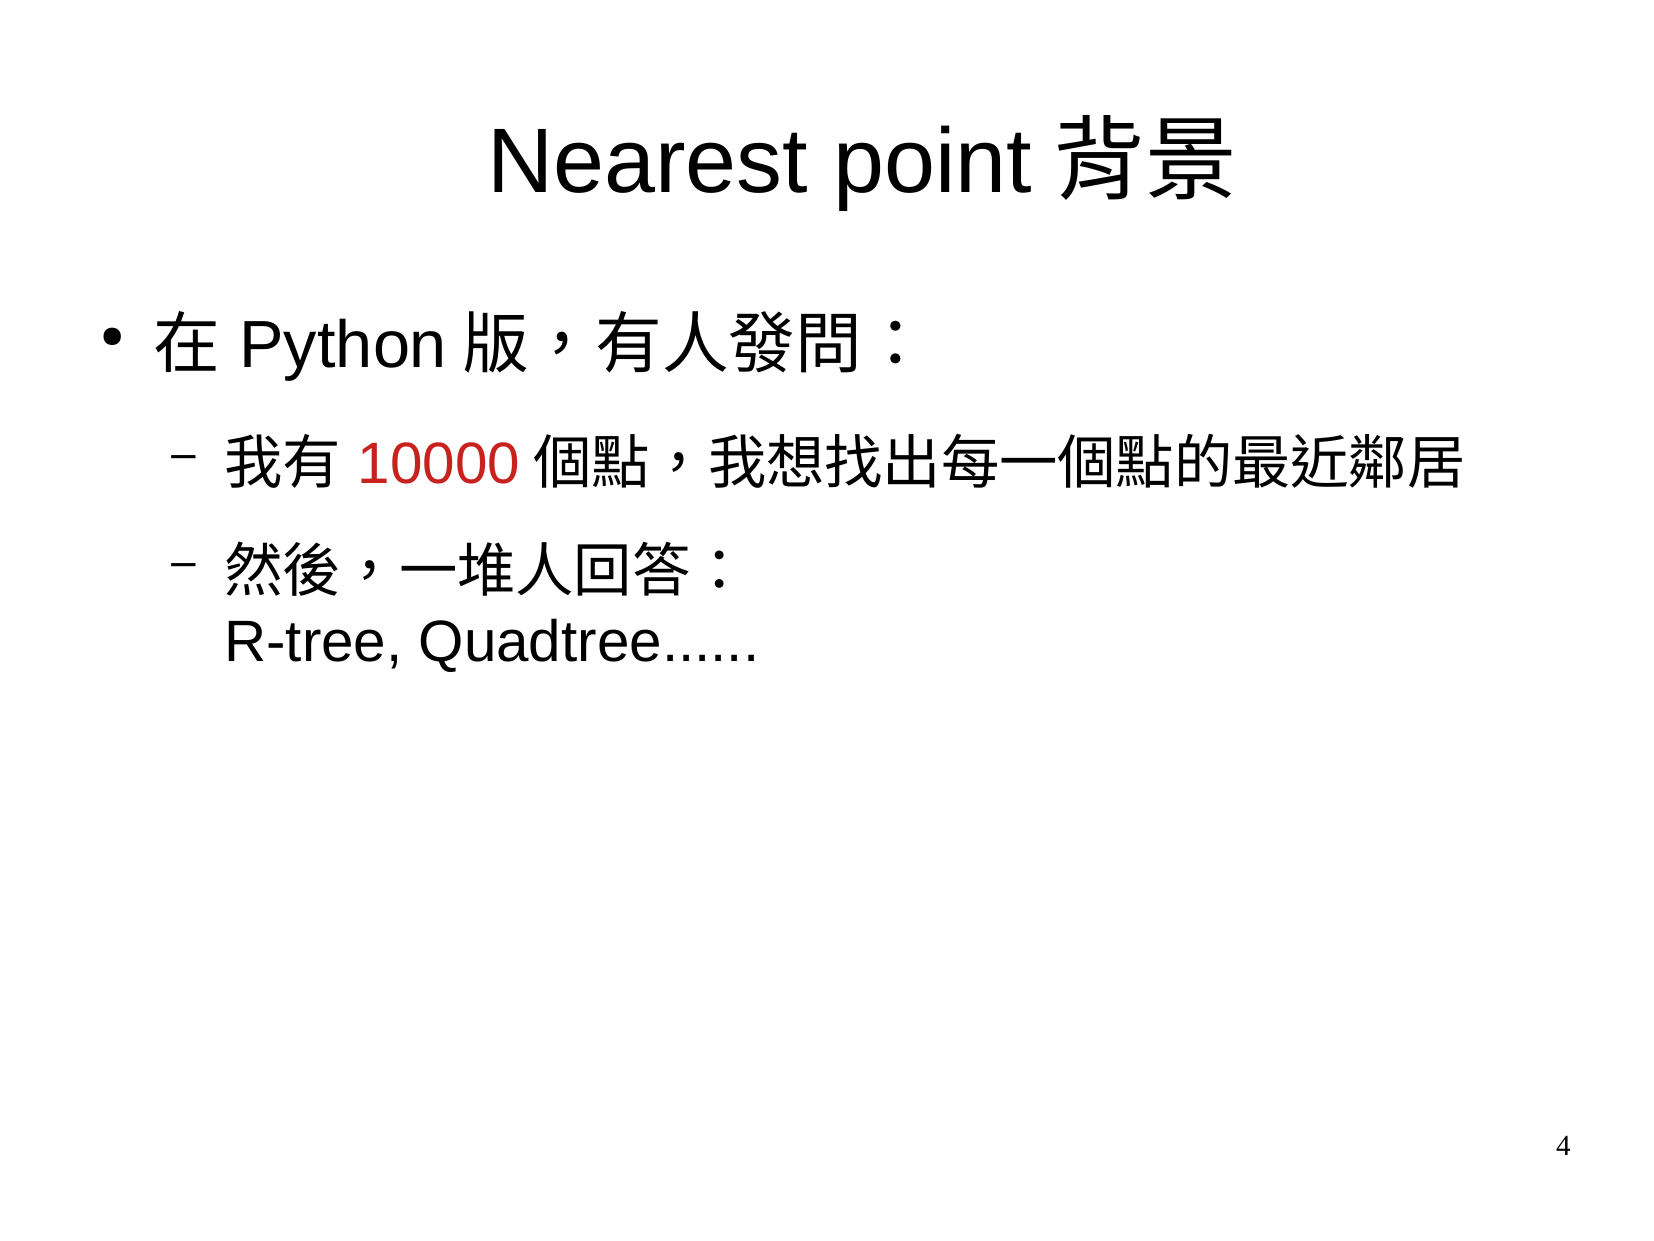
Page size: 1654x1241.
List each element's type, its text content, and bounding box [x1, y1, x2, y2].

title Nearest point背景 [82, 49, 1571, 257]
list 在Python版，有人發問： 我有10000個點，我想找出每一個點的最近鄰居 然後，一堆人回答： R-tree, Quadtree...... [82, 290, 1571, 1010]
